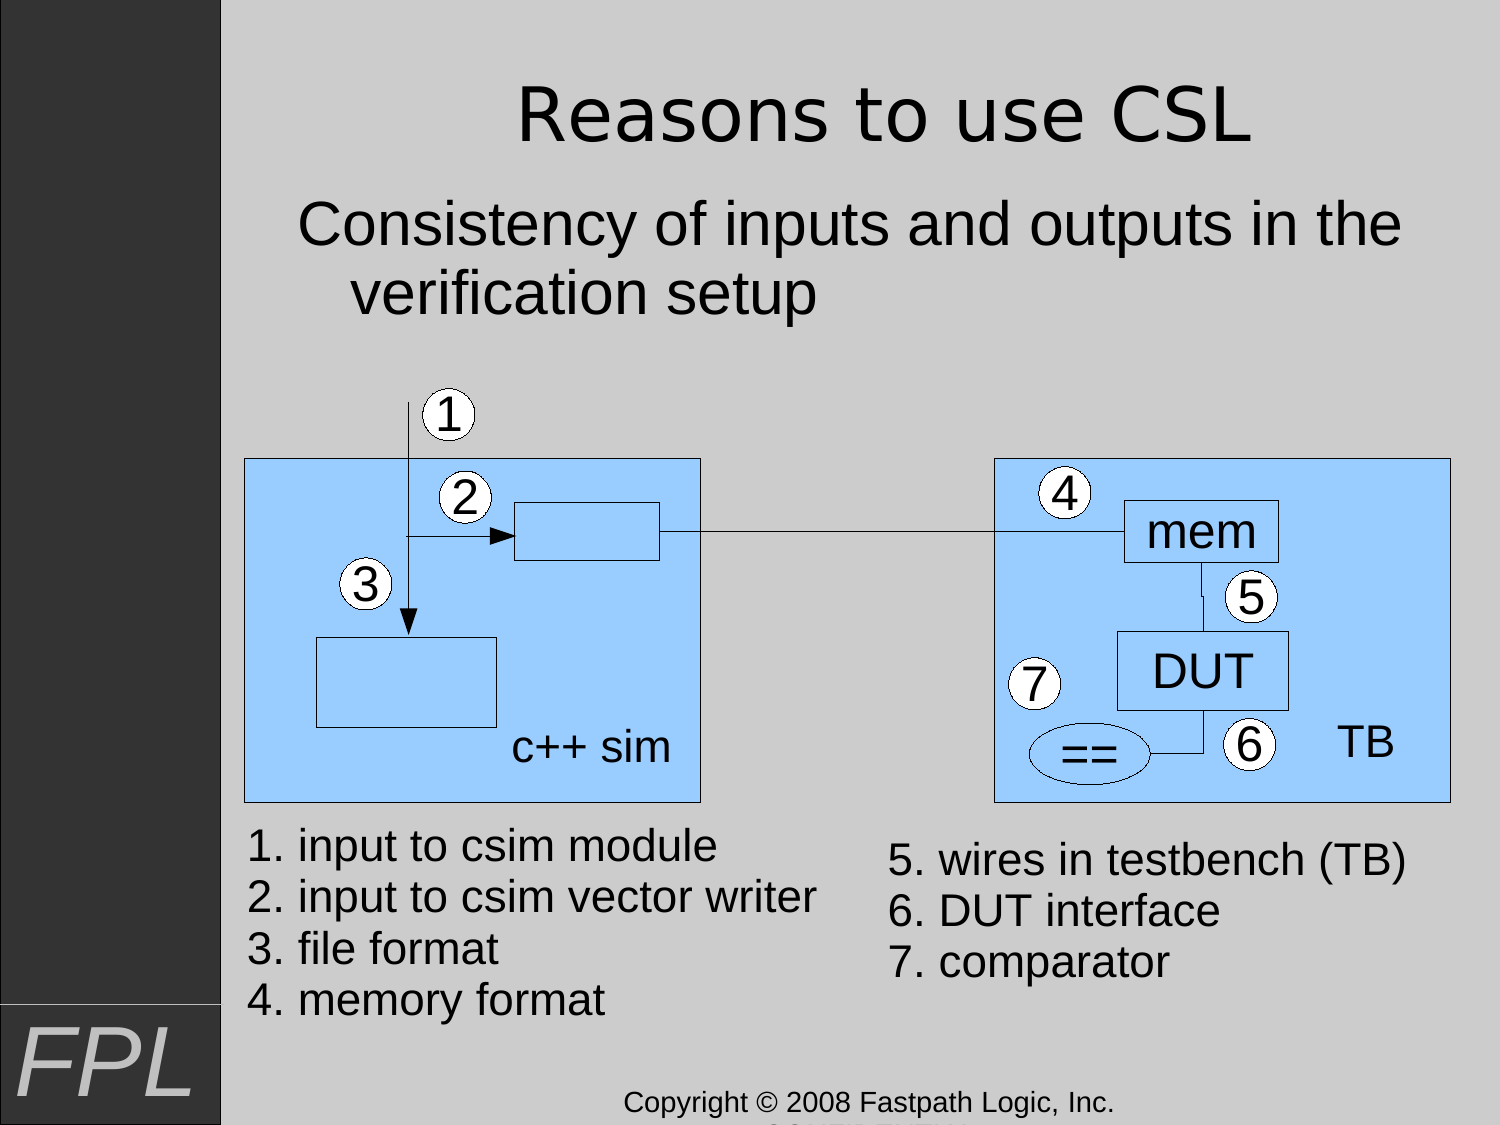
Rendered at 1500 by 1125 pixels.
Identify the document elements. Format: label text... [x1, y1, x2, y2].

text_box 7 [1008, 657, 1061, 710]
text_box [244, 458, 701, 803]
text_box mem [1124, 500, 1279, 563]
text_box 2 [439, 471, 492, 524]
text_box c++ sim [496, 713, 687, 797]
text_box DUT [1117, 631, 1289, 711]
title Reasons to use CSL [383, 18, 1384, 188]
text_box [994, 458, 1451, 803]
text_box 3 [339, 557, 392, 610]
text_box 1. input to csim module 2. input to csim vector writer 3. file format 4. memory format [232, 812, 833, 1100]
text_box 5. wires in testbench (TB) 6. DUT interface 7. comparator [872, 826, 1423, 1045]
text_box 5 [1225, 570, 1278, 623]
text_box == [1029, 723, 1151, 785]
text_box 4 [1038, 466, 1091, 519]
text_box 1 [422, 388, 475, 441]
text_box 6 [1223, 718, 1276, 771]
list Consistency of inputs and outputs in the verification setup [279, 188, 1470, 1034]
text_box TB [1322, 708, 1437, 792]
